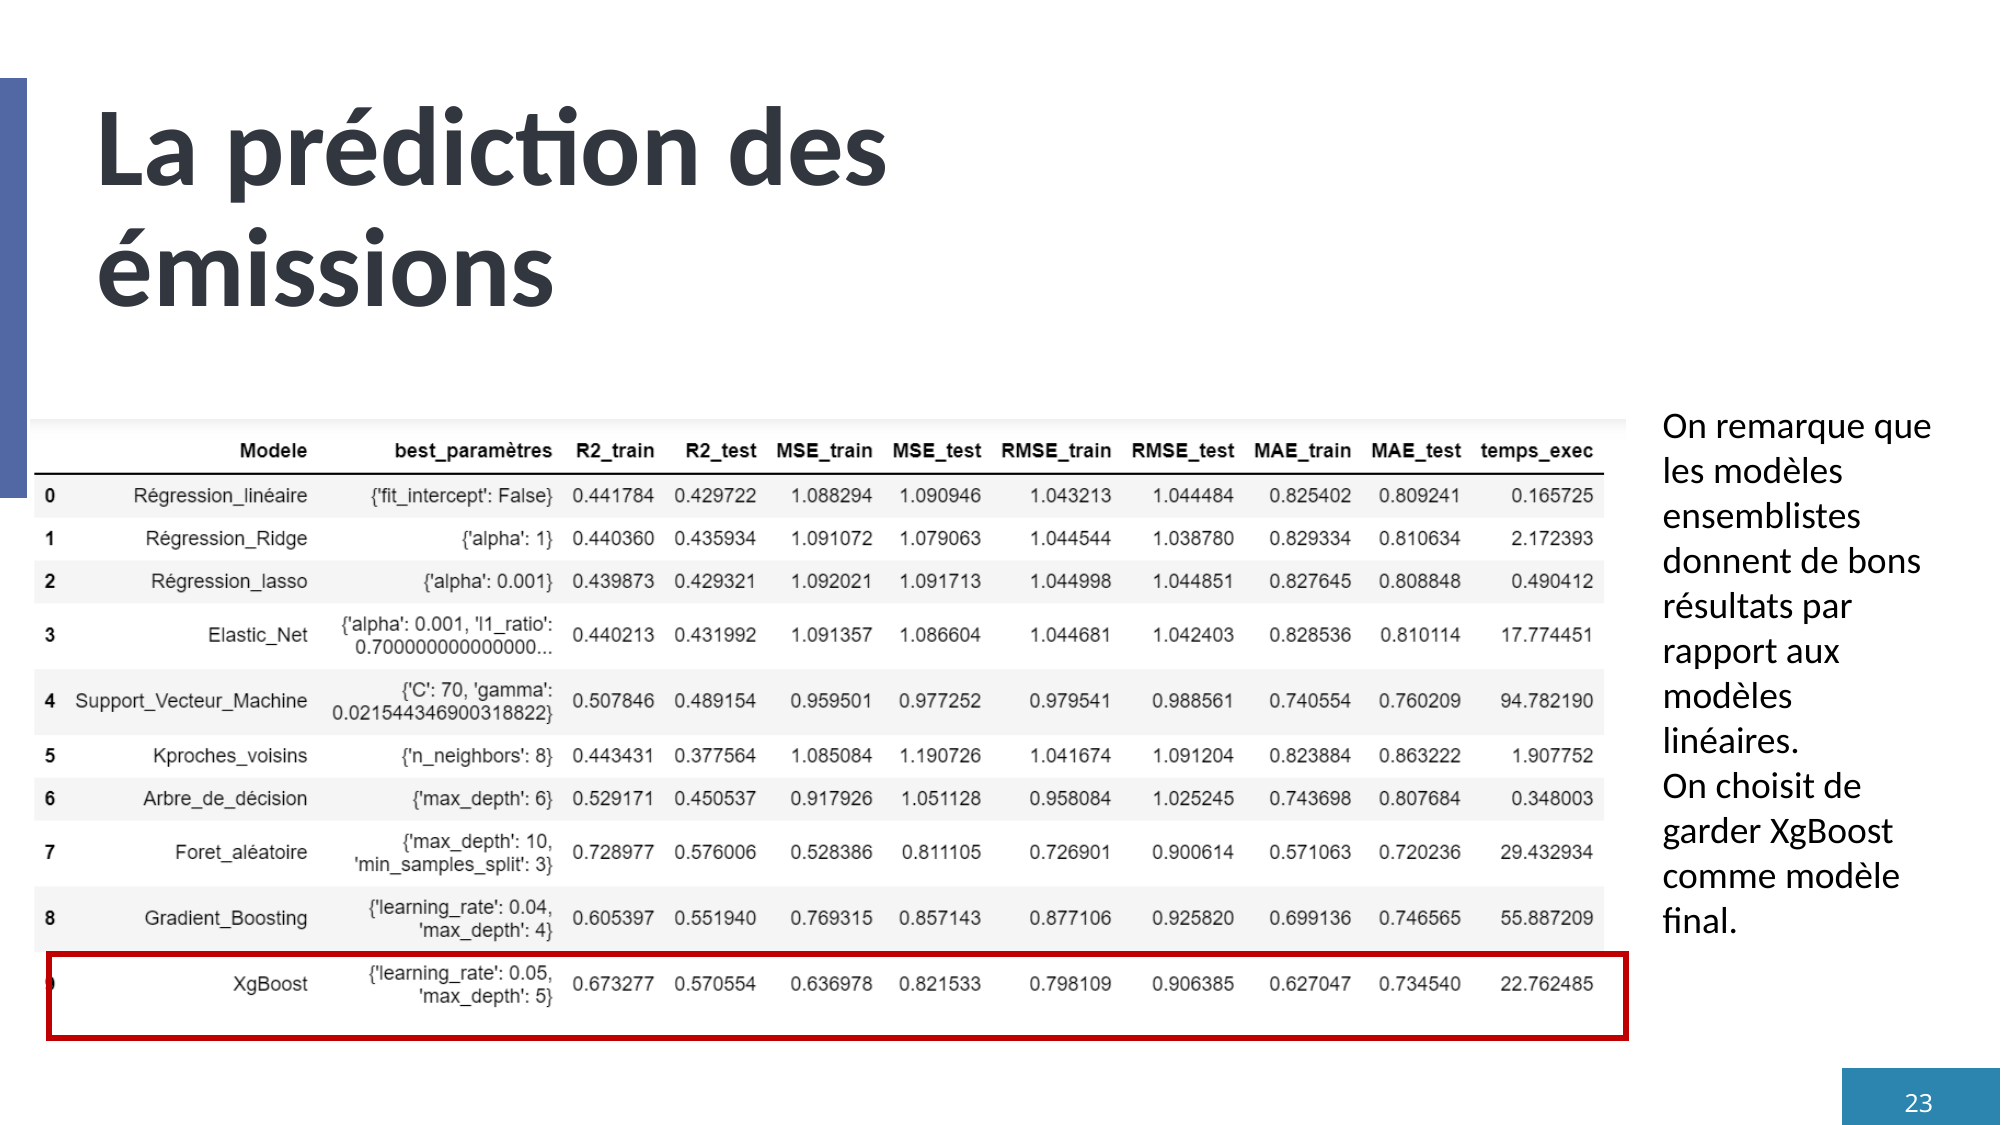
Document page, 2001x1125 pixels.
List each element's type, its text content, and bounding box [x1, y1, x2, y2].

text_box On remarque que les modèles ensemblistes donnent de bons résultats par rapport aux modèles linéaires. On choisit de garder XgBoost comme modèle final. [1647, 393, 1951, 954]
picture [30, 419, 1626, 1039]
title La prédiction des émissions [81, 0, 1371, 420]
text_box [1889, 1079, 1951, 1114]
picture [52, 957, 1623, 1035]
text_box [81, 540, 636, 647]
